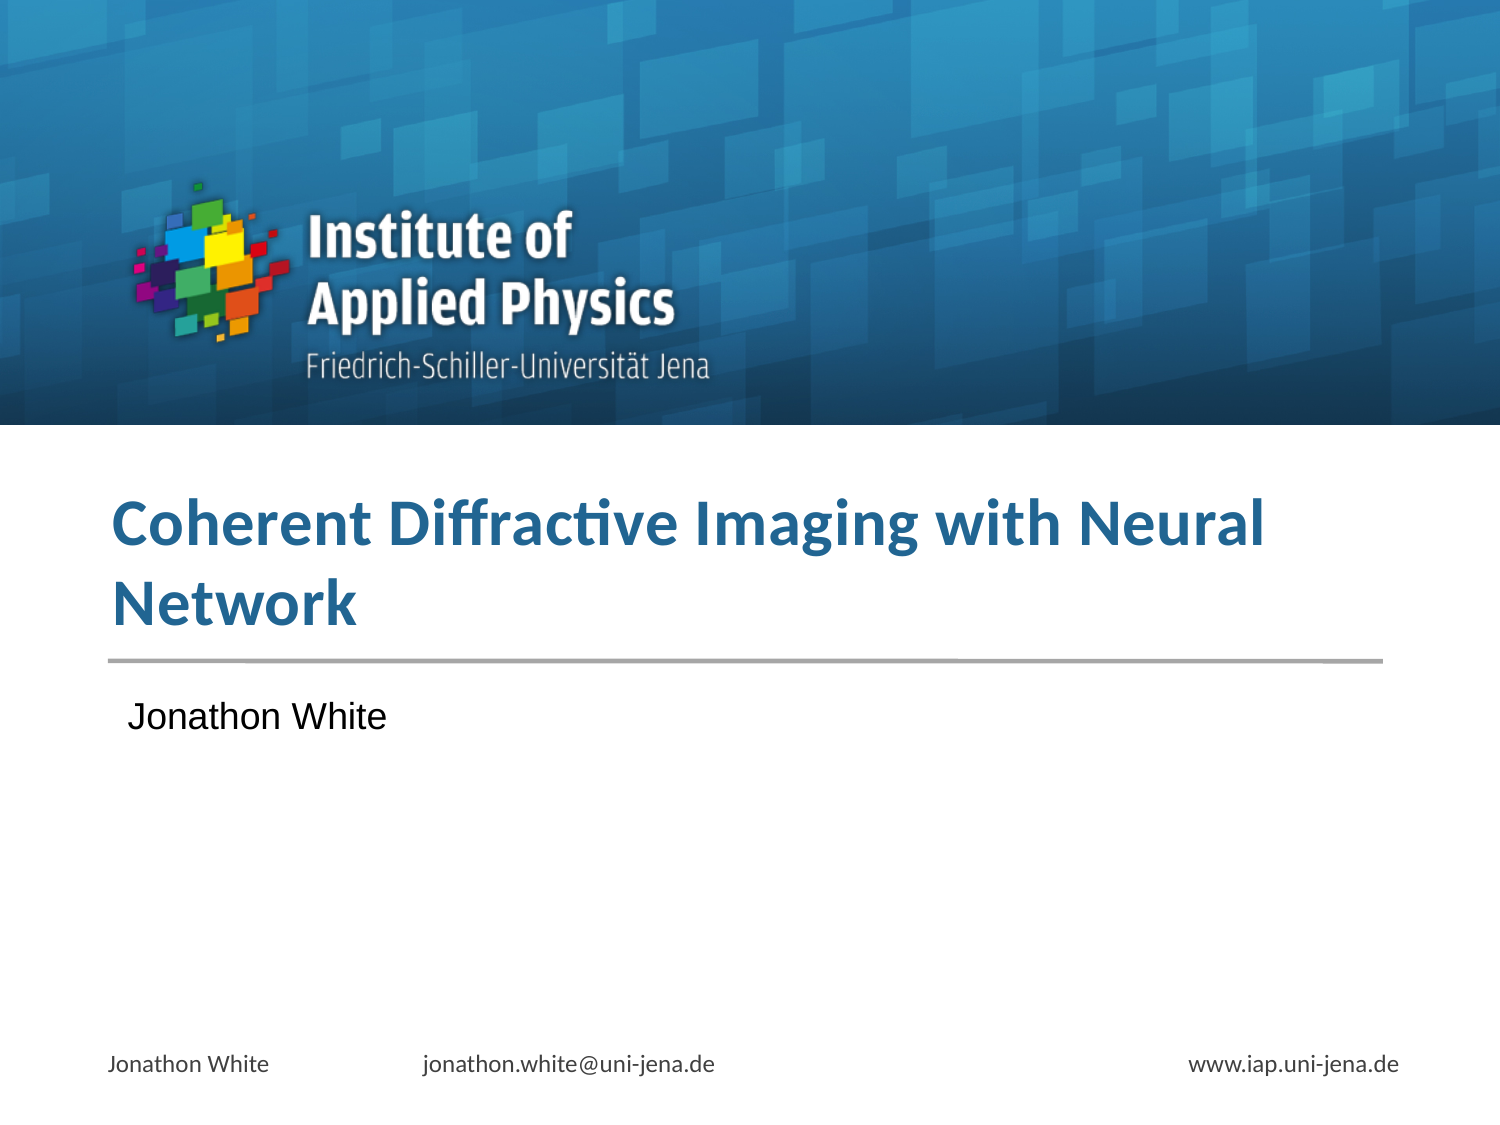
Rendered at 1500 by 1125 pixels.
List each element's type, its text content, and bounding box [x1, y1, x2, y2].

title Coherent Diffractive Imaging with Neural Network [112, 462, 1388, 639]
list Jonathon White [107, 1047, 408, 1094]
text_box Jonathon White [112, 684, 1388, 745]
list jonathon.white@uni-jena.de [422, 1047, 778, 1094]
picture [0, 0, 1500, 425]
